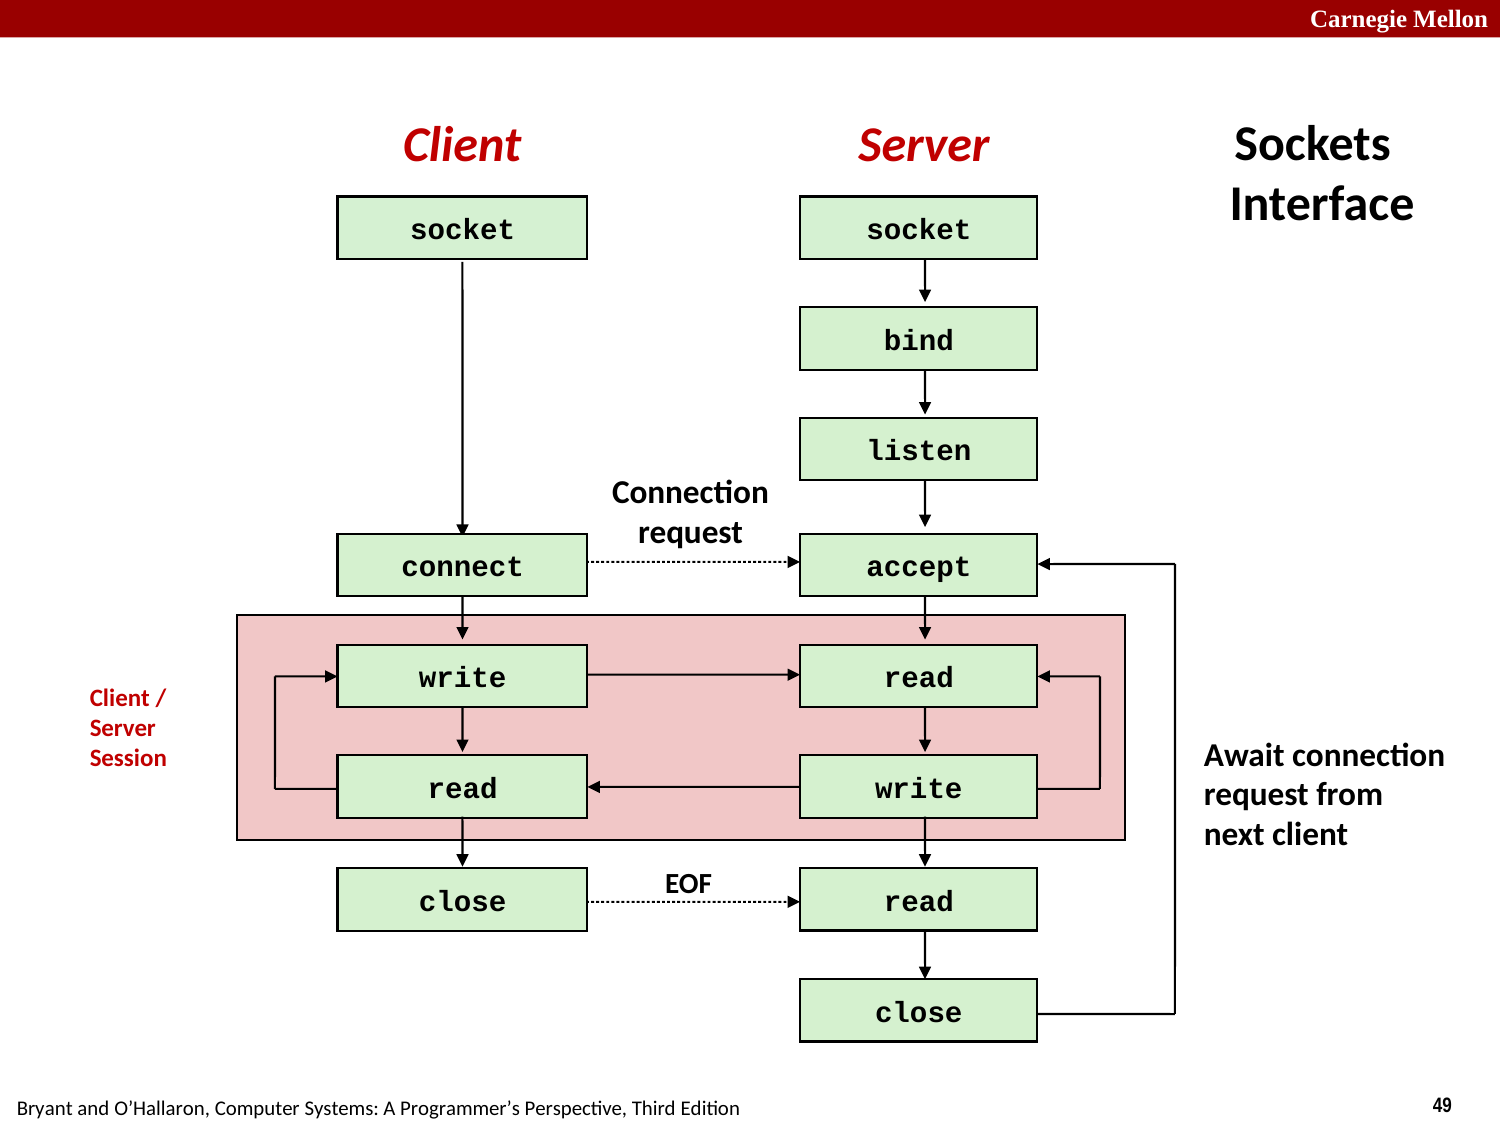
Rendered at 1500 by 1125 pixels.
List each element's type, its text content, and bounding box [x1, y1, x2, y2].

text_box bind [799, 307, 1038, 370]
text_box [276, 676, 1098, 787]
text_box read [799, 644, 1038, 708]
text_box connect [337, 533, 588, 597]
text_box write [799, 755, 1038, 818]
text_box read [799, 868, 1038, 931]
text_box Client / Server Session [74, 674, 213, 779]
text_box [237, 614, 1125, 840]
text_box write [337, 644, 588, 708]
text_box socket [799, 196, 1038, 259]
text_box listen [799, 417, 1038, 481]
text_box Server [843, 104, 1005, 180]
text_box close [799, 979, 1038, 1042]
text_box close [337, 868, 588, 931]
text_box read [337, 755, 588, 818]
text_box Client [388, 104, 537, 180]
text_box Await connection request from next client [1189, 725, 1461, 860]
text_box EOF [650, 857, 728, 907]
text_box Connection request [597, 462, 785, 558]
text_box socket [337, 196, 588, 259]
text_box [464, 788, 923, 840]
text_box accept [799, 533, 1038, 597]
title Sockets Interface [1137, 72, 1488, 269]
